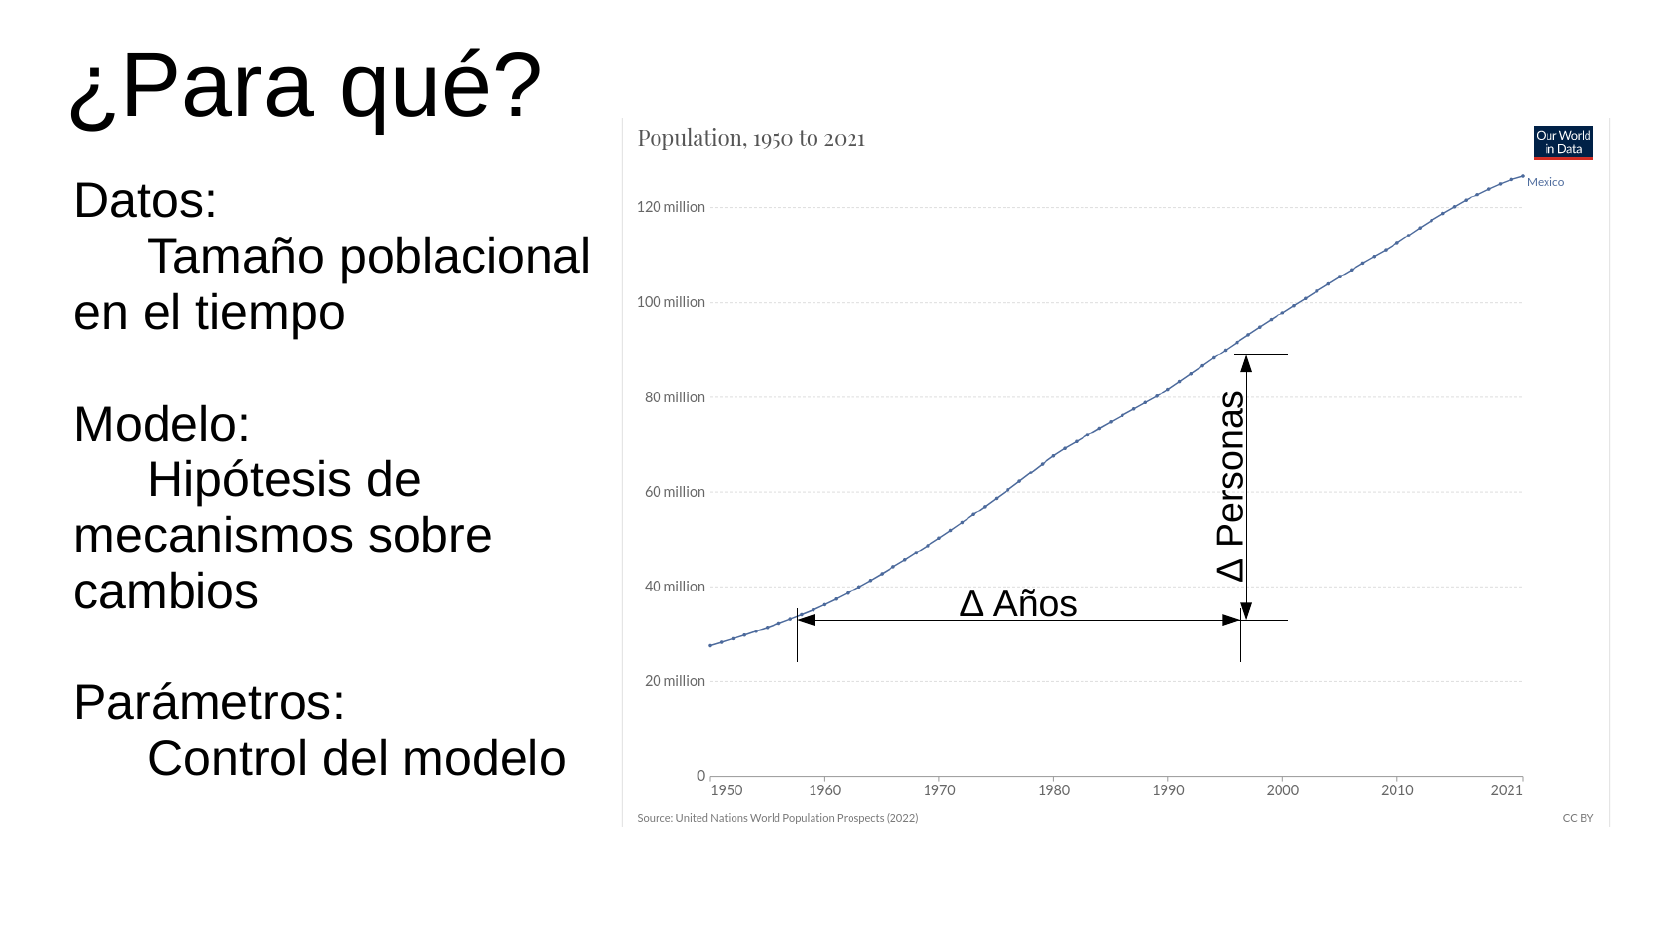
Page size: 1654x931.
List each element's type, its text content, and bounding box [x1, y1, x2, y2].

text_box Datos: Tamaño poblacional en el tiempo Modelo: Hipótesis de mecanismos sobre cambios Parámetros: Control del modelo [59, 165, 621, 905]
title ¿Para qué? [64, 7, 603, 163]
picture [620, 118, 1625, 827]
